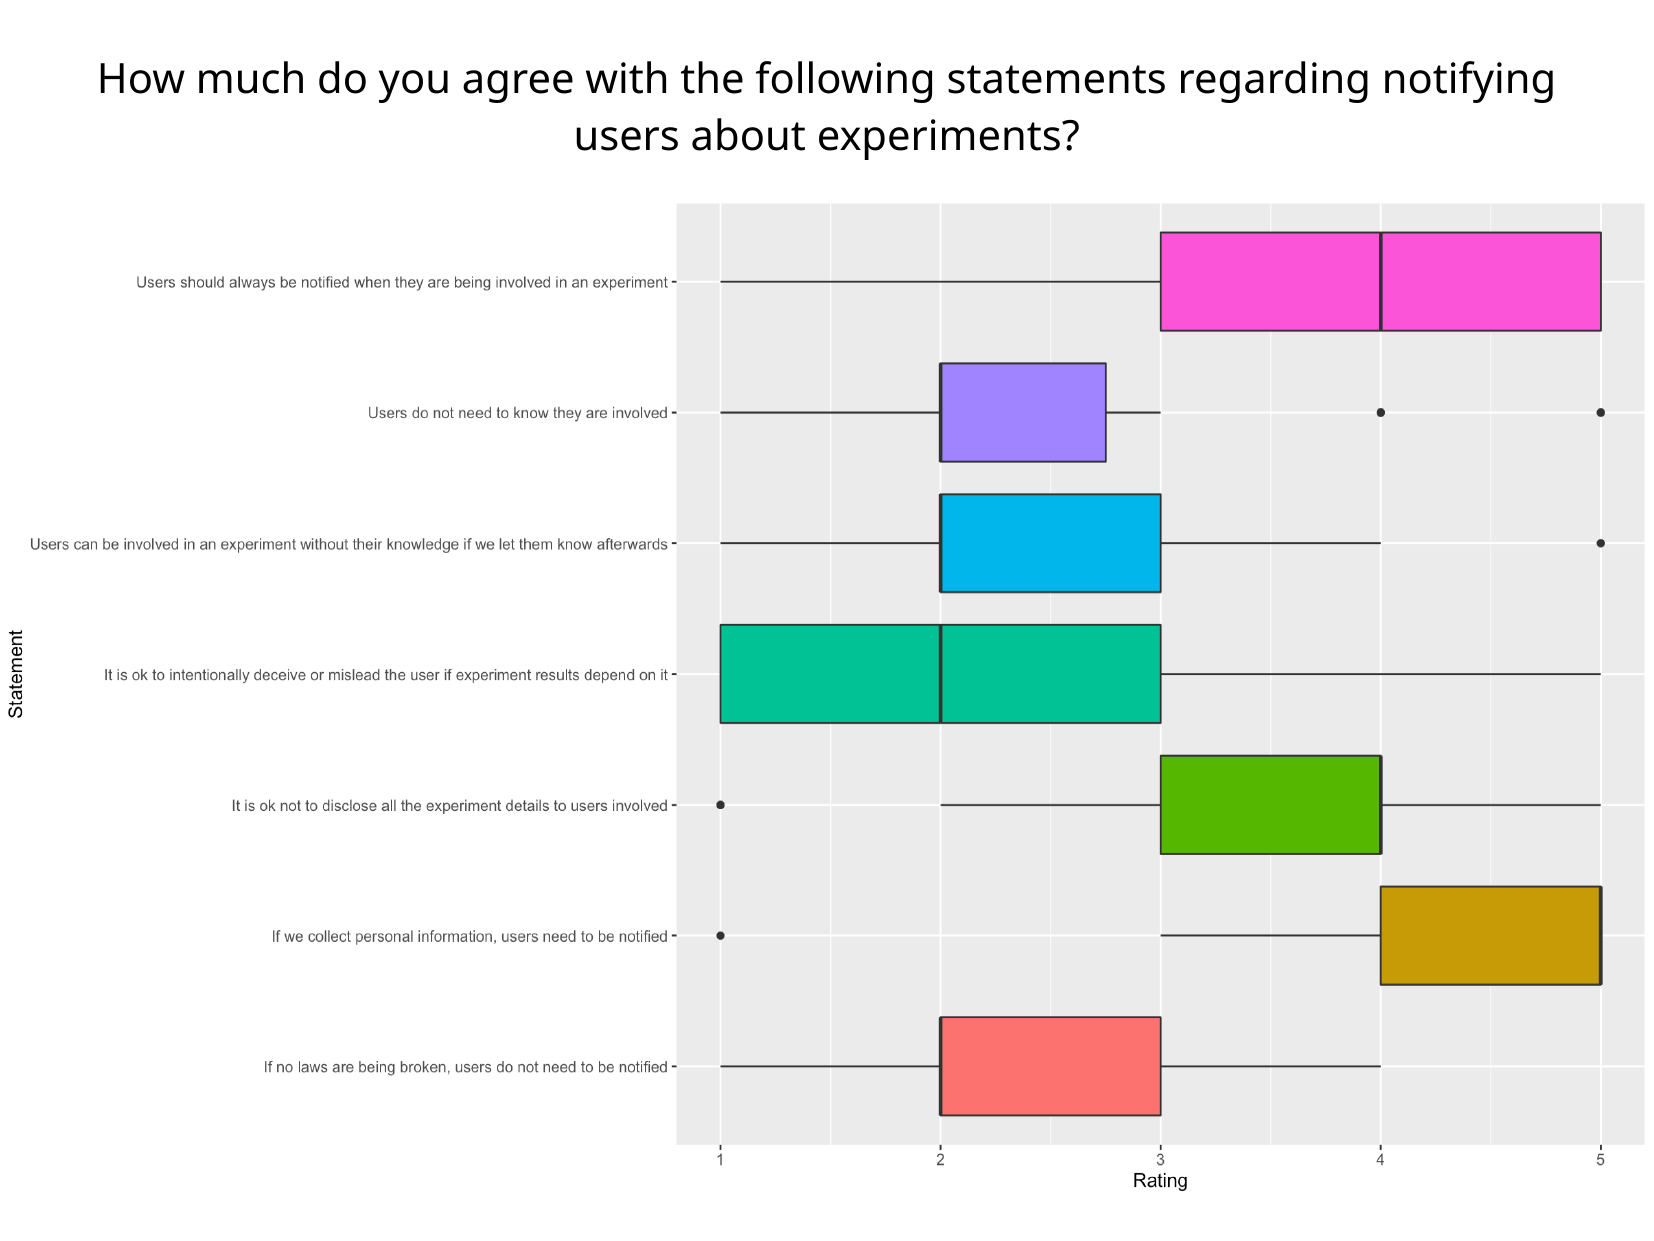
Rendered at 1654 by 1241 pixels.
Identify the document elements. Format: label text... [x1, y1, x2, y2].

title How much do you agree with the following statements regarding notifying users about experiments? [82, 2, 1571, 197]
picture [0, 197, 1654, 1200]
